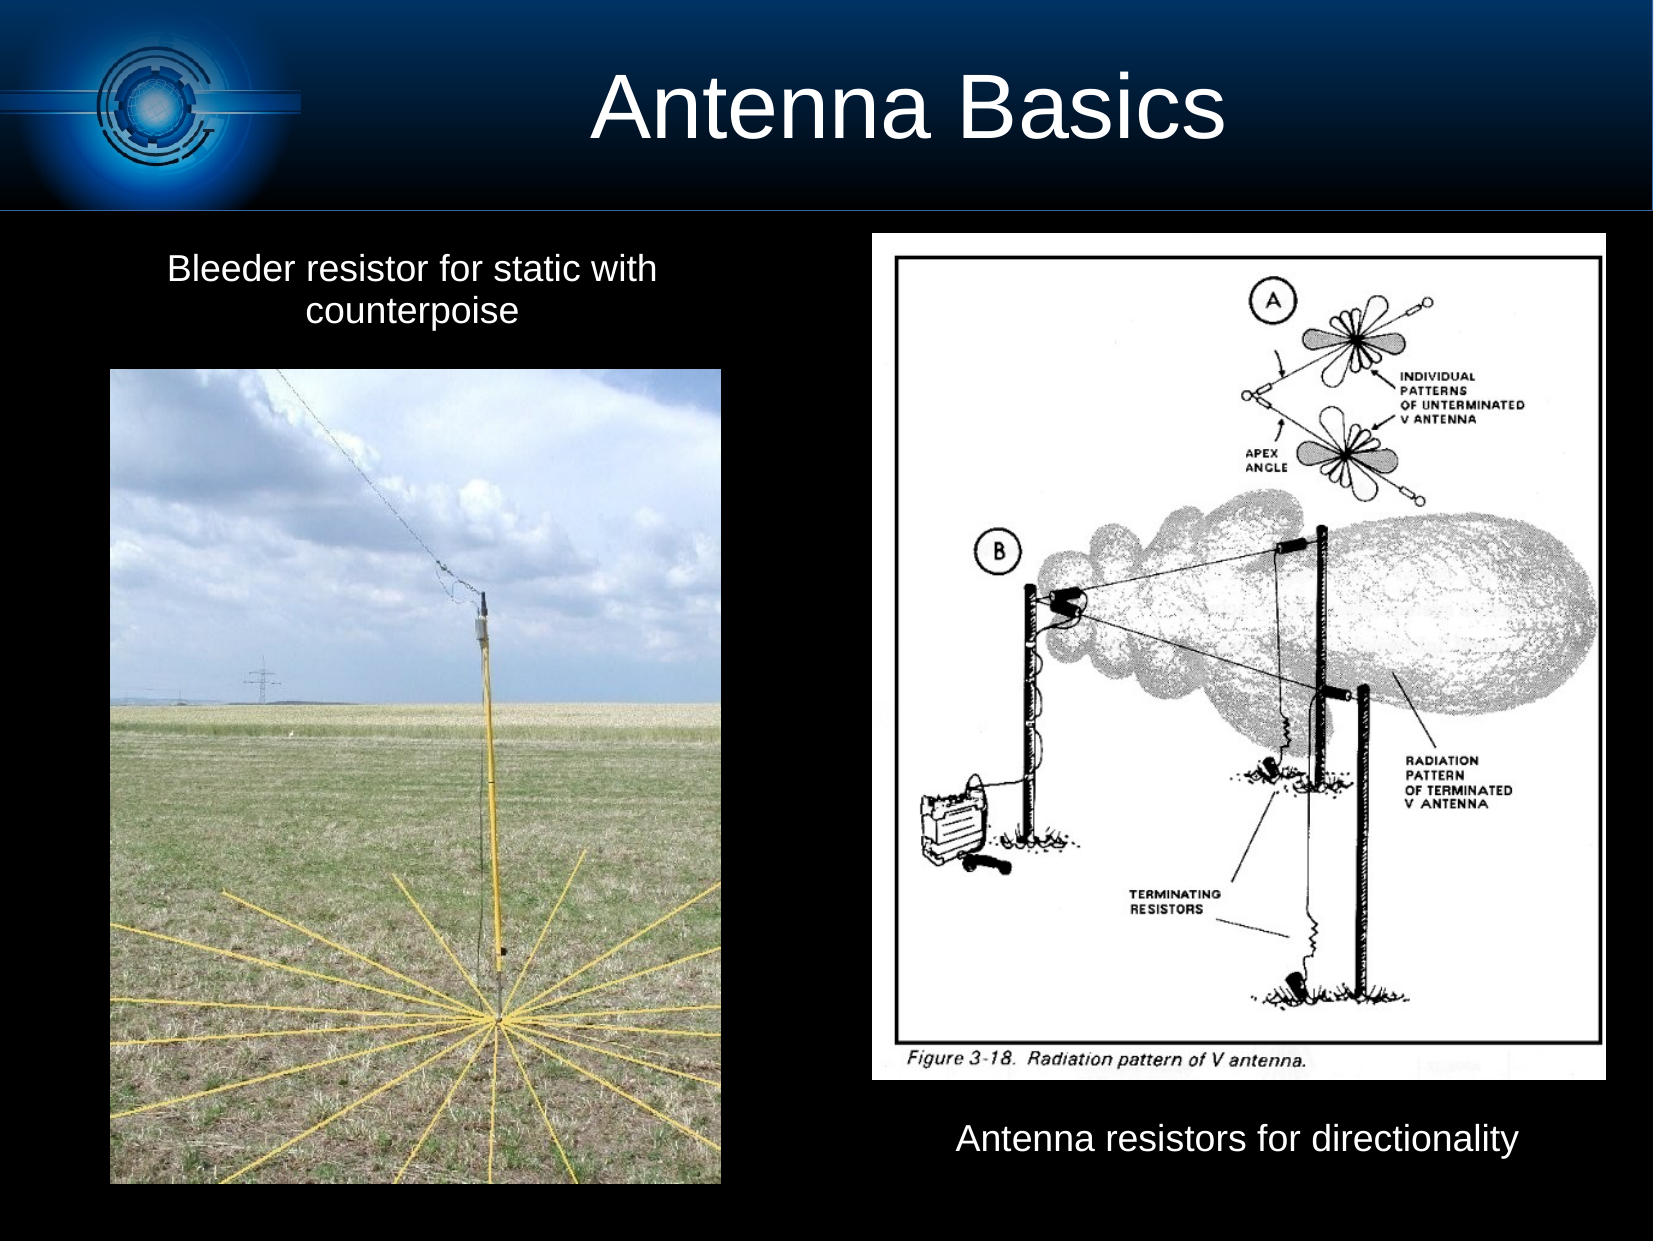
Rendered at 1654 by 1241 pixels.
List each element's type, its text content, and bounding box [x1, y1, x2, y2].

picture [872, 233, 1606, 1081]
picture [110, 369, 721, 1184]
text_box Bleeder resistor for static with counterpoise [105, 240, 721, 339]
picture [0, 87, 165, 210]
text_box Antenna resistors for directionality [885, 1110, 1591, 1167]
title Antenna Basics [165, 2, 1653, 211]
